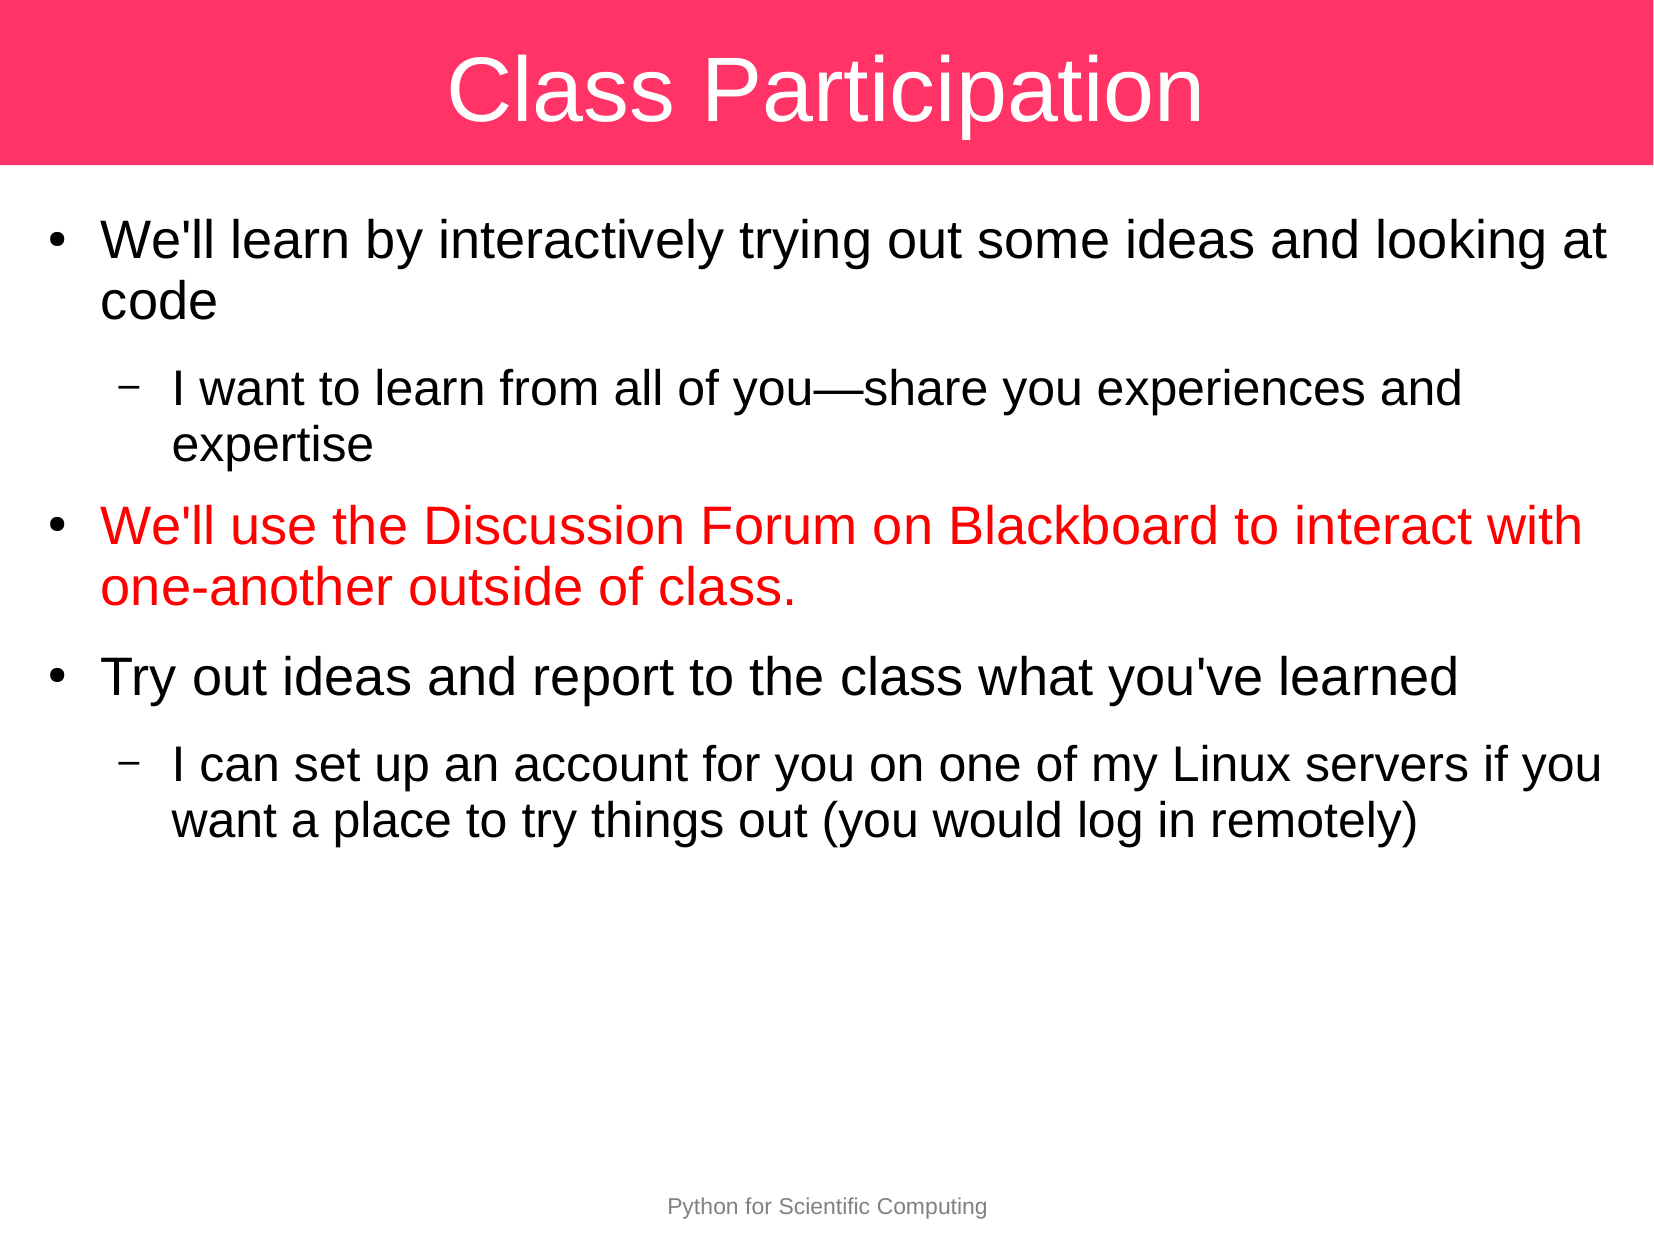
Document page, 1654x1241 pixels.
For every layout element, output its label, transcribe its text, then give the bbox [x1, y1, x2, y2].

list We'll learn by interactively trying out some ideas and looking at code I want to learn from all of you—share you experiences and expertise We'll use the Discussion Forum on Blackboard to interact with one-another outside of class. Try out ideas and report to the class what you've learned I can set up an account for you on one of my Linux servers if you want a place to try things out (you would log in remotely) [30, 210, 1621, 930]
title Class Participation [82, 31, 1571, 148]
